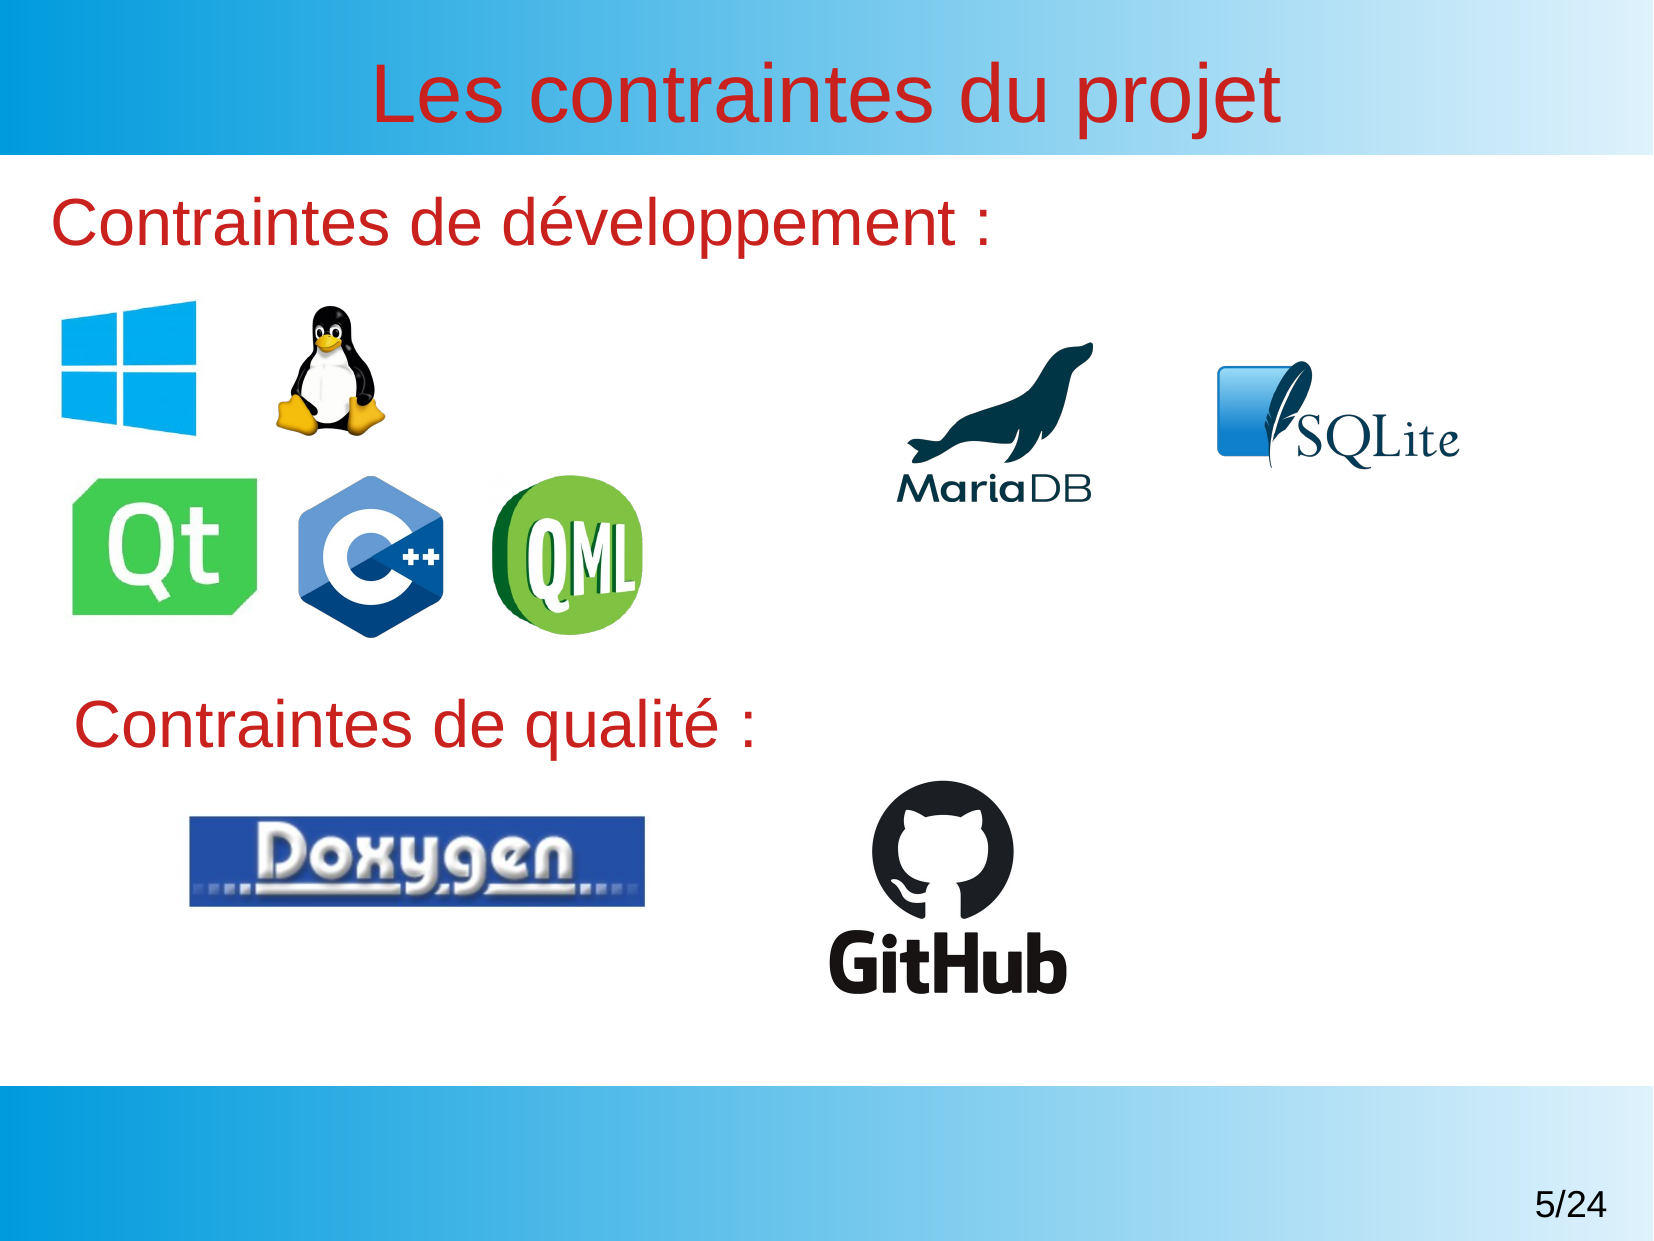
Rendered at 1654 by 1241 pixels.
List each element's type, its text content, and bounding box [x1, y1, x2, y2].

text_box Contraintes de développement : [35, 177, 1016, 267]
picture [921, 485, 934, 502]
picture [484, 472, 650, 638]
picture [896, 342, 1093, 502]
text_box Contraintes de qualité : [59, 679, 1040, 769]
picture [1210, 354, 1466, 476]
title Les contraintes du projet [82, 0, 1571, 197]
picture [64, 472, 266, 624]
picture [265, 295, 396, 450]
text_box <numéro>/24 [1520, 1175, 1654, 1241]
picture [826, 771, 1070, 1004]
picture [1005, 486, 1018, 498]
picture [51, 293, 207, 443]
picture [177, 797, 662, 924]
picture [947, 485, 959, 498]
picture [295, 472, 447, 642]
picture [1036, 477, 1056, 502]
picture [901, 485, 915, 502]
